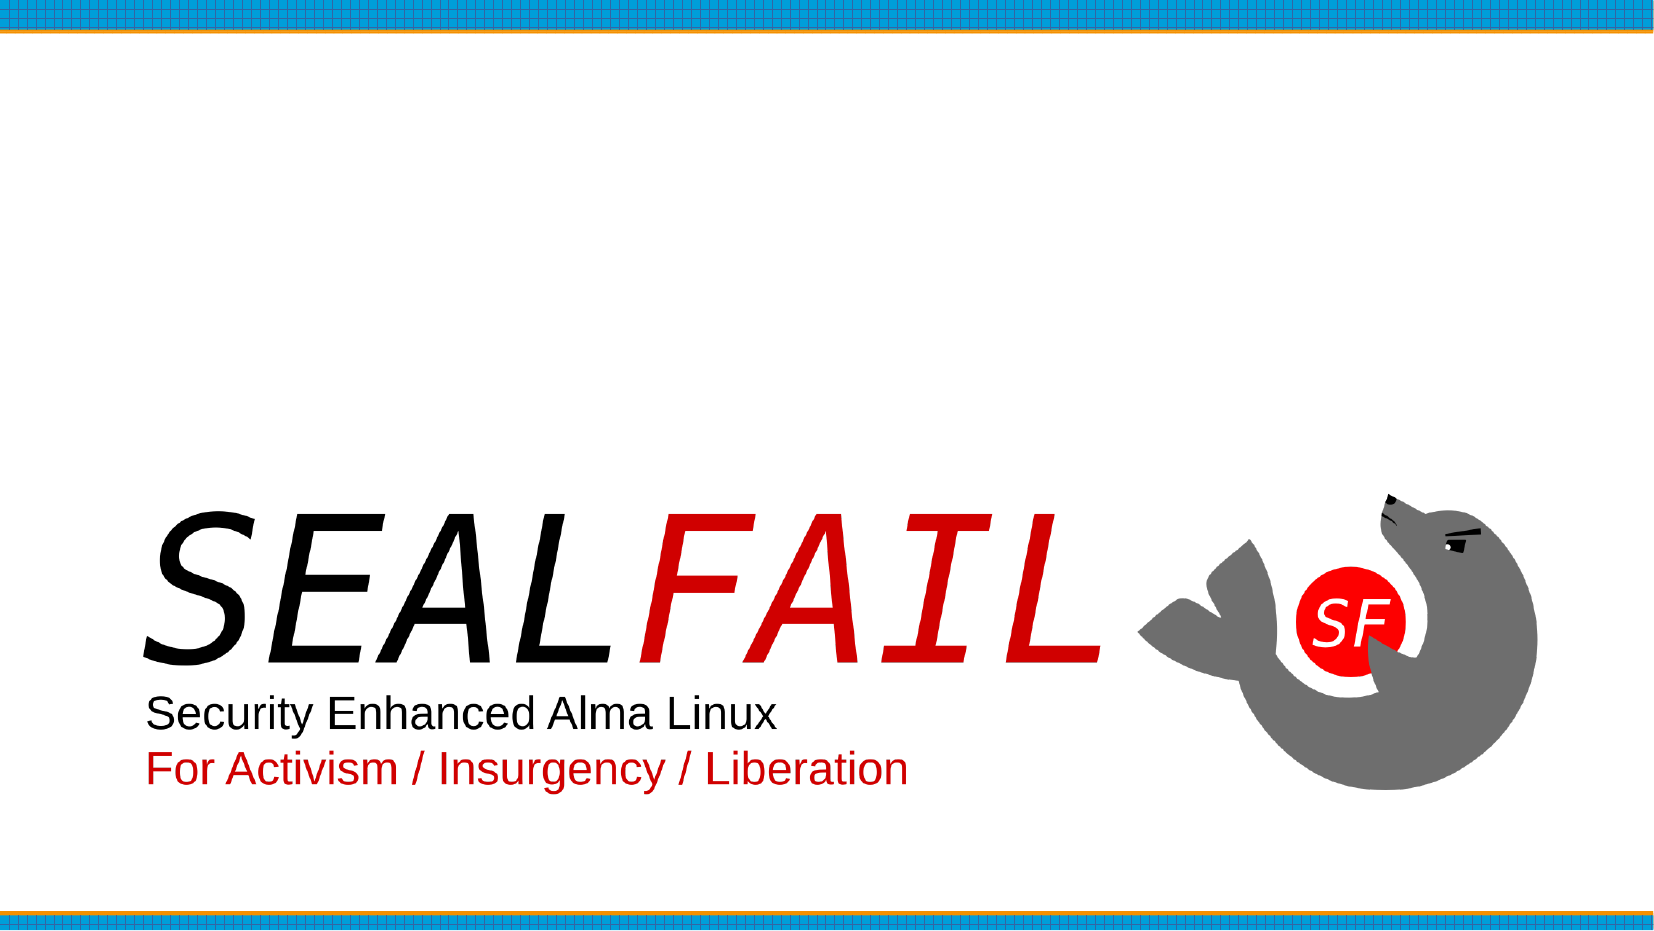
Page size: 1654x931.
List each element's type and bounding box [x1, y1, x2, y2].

picture [82, 451, 1571, 824]
